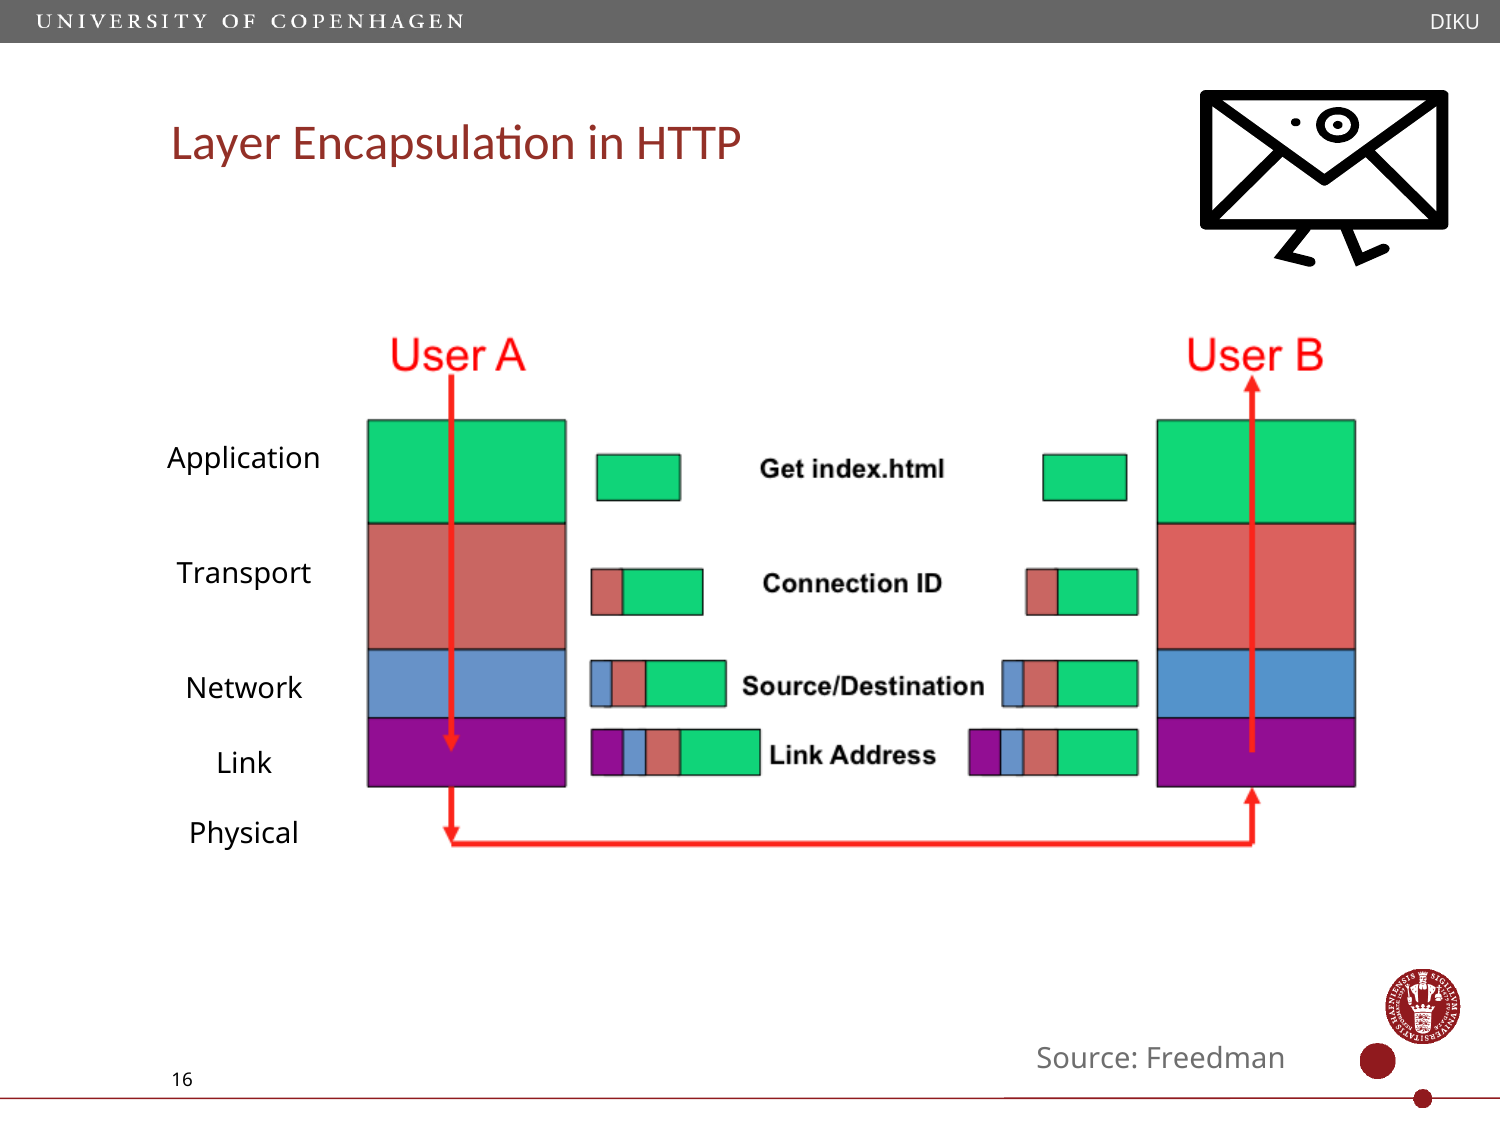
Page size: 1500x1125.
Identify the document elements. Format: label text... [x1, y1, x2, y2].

text_box Source: Freedman [1021, 1031, 1341, 1083]
text_box Application Transport Network Link Physical [125, 419, 363, 870]
picture [1200, 90, 1449, 268]
text_box <number> [171, 1067, 522, 1092]
picture [0, 910, 1500, 1122]
text_box Layer Encapsulation in HTTP [171, 75, 1329, 171]
text_box DIKU [469, 0, 1495, 43]
picture [123, 318, 1377, 870]
